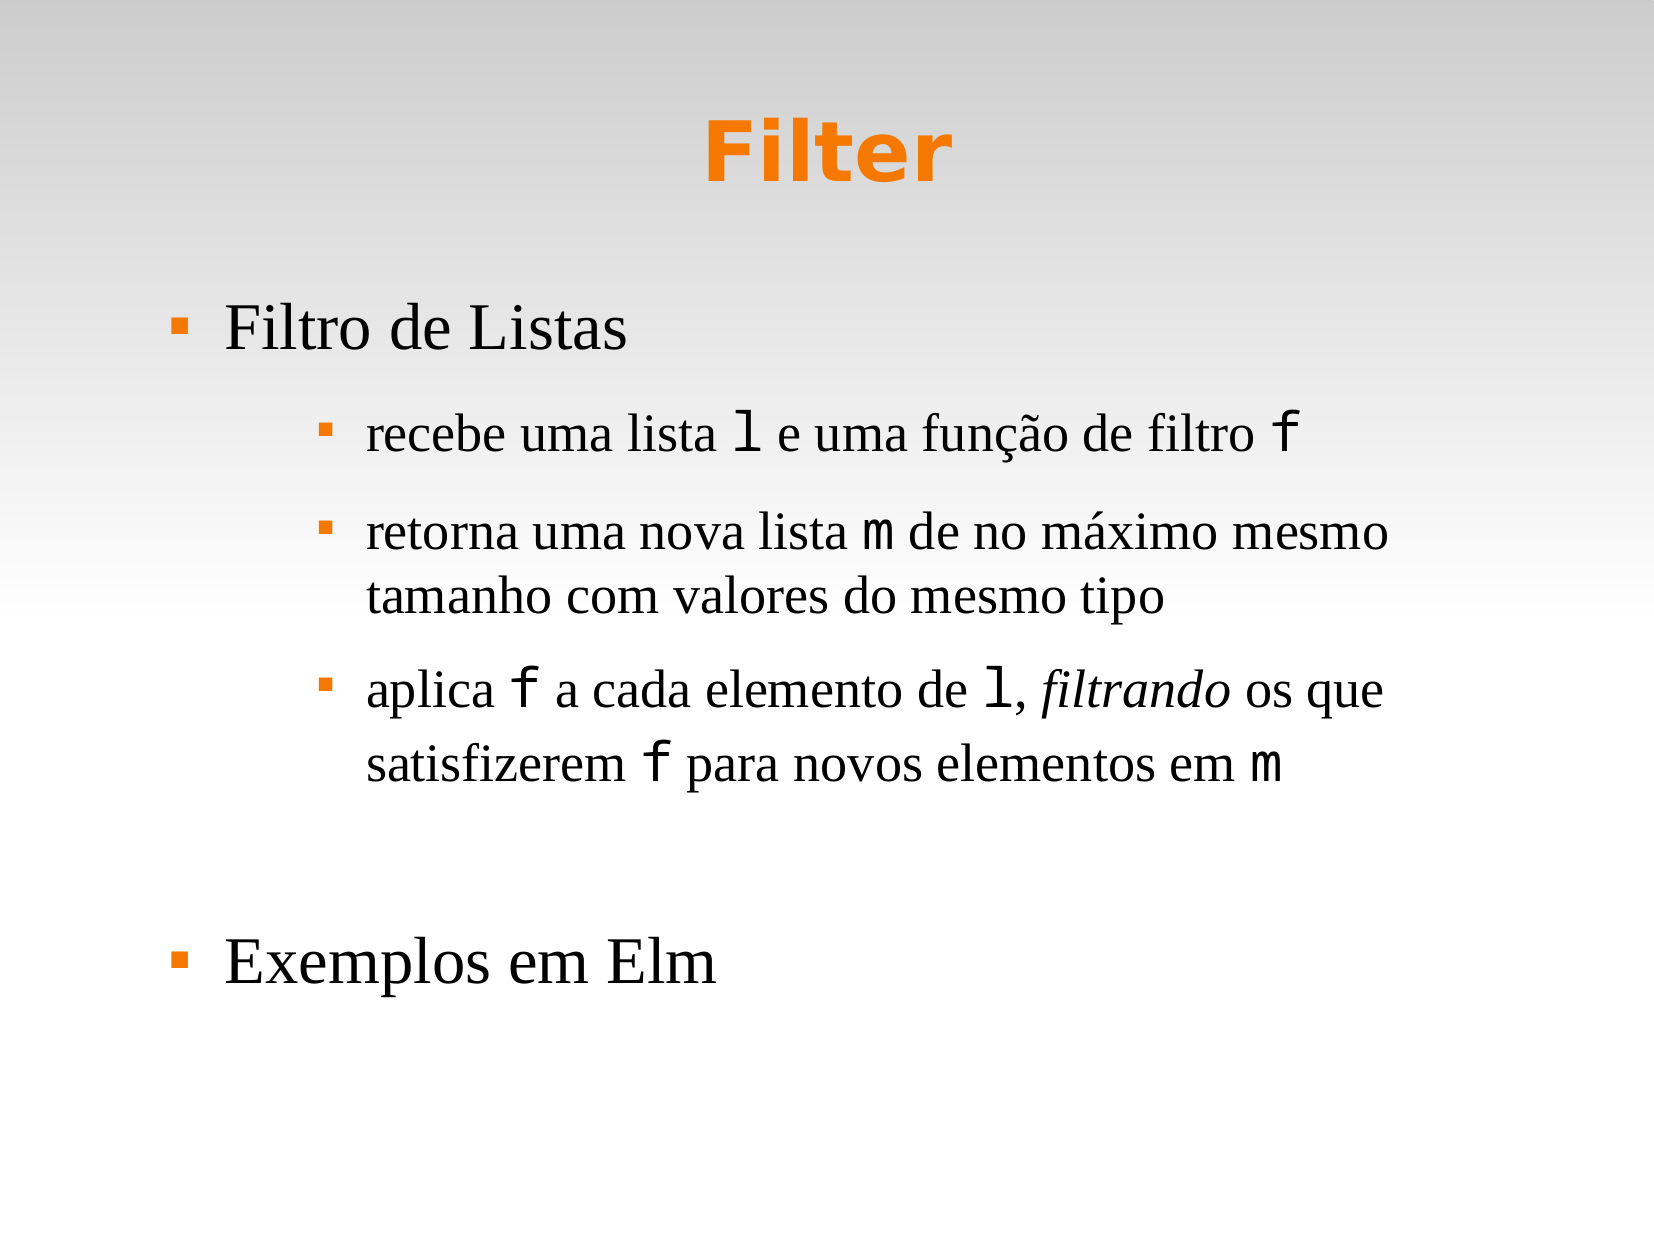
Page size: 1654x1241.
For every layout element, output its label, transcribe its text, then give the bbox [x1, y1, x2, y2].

list Filtro de Listas recebe uma lista l e uma função de filtro f retorna uma nova lista m de no máximo mesmo tamanho com valores do mesmo tipo aplica f a cada elemento de l, filtrando os que satisfizerem f para novos elementos em m Exemplos em Elm [82, 290, 1571, 1241]
title Filter [82, 49, 1571, 257]
